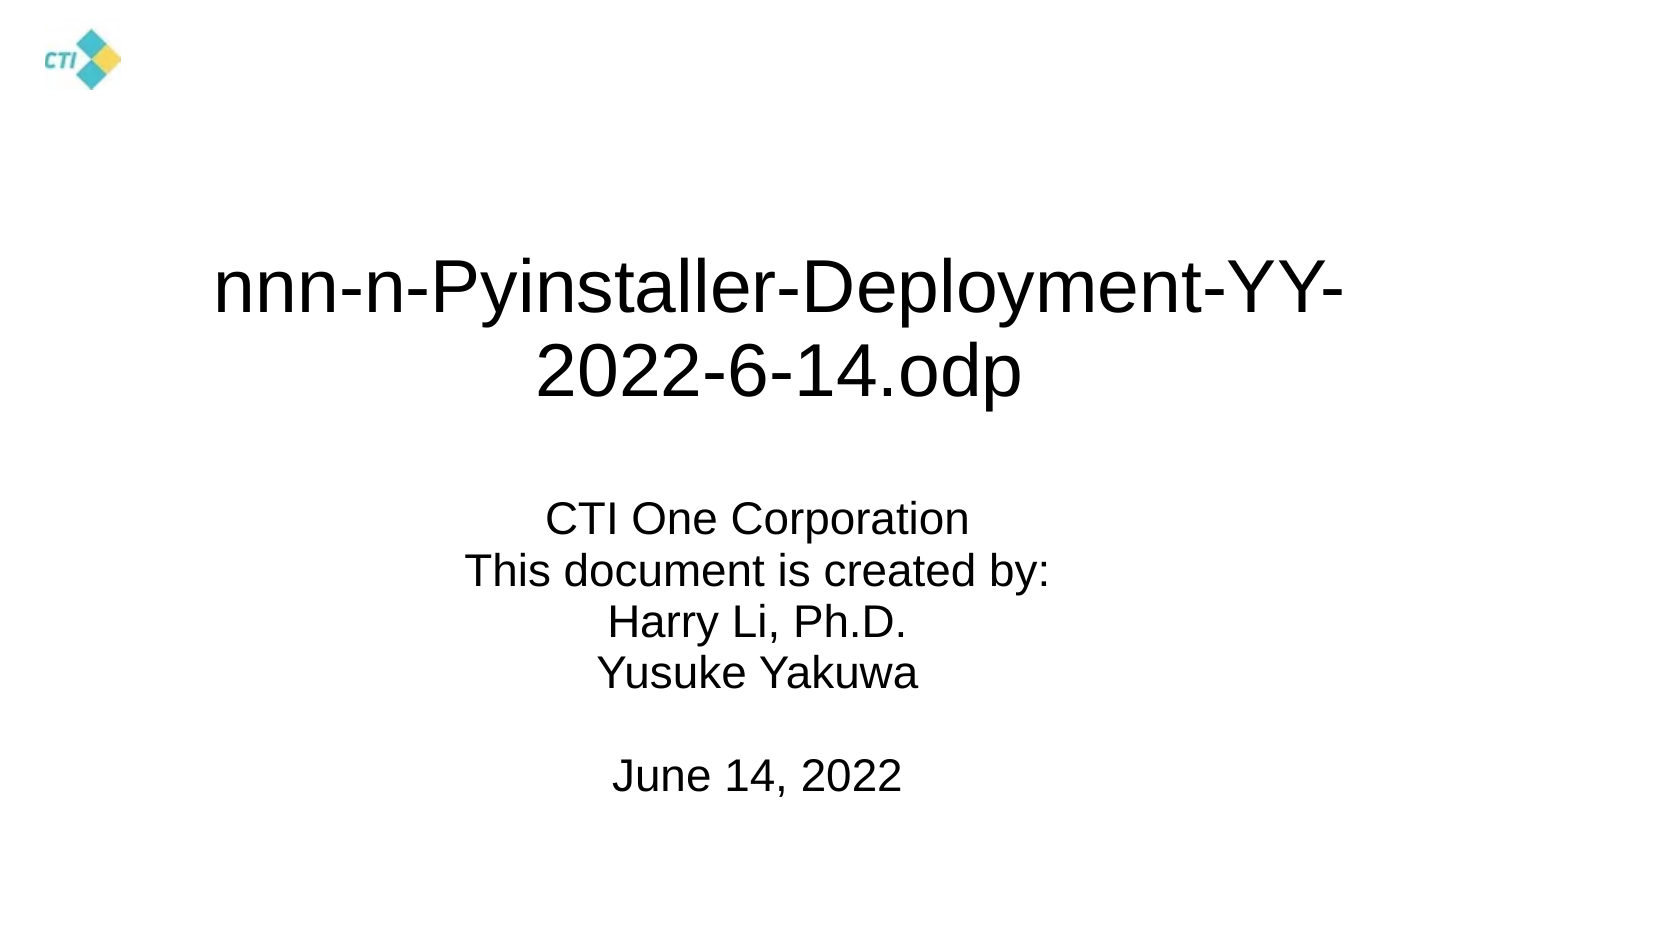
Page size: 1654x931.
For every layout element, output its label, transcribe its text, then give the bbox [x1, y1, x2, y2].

text_box nnn-n-Pyinstaller-Deployment-YY-2022-6-14.odp [135, 237, 1426, 421]
text_box CTI One Corporation This document is created by: Harry Li, Ph.D. Yusuke Yakuwa June 14, 2022 [405, 486, 1111, 809]
picture [45, 18, 121, 91]
